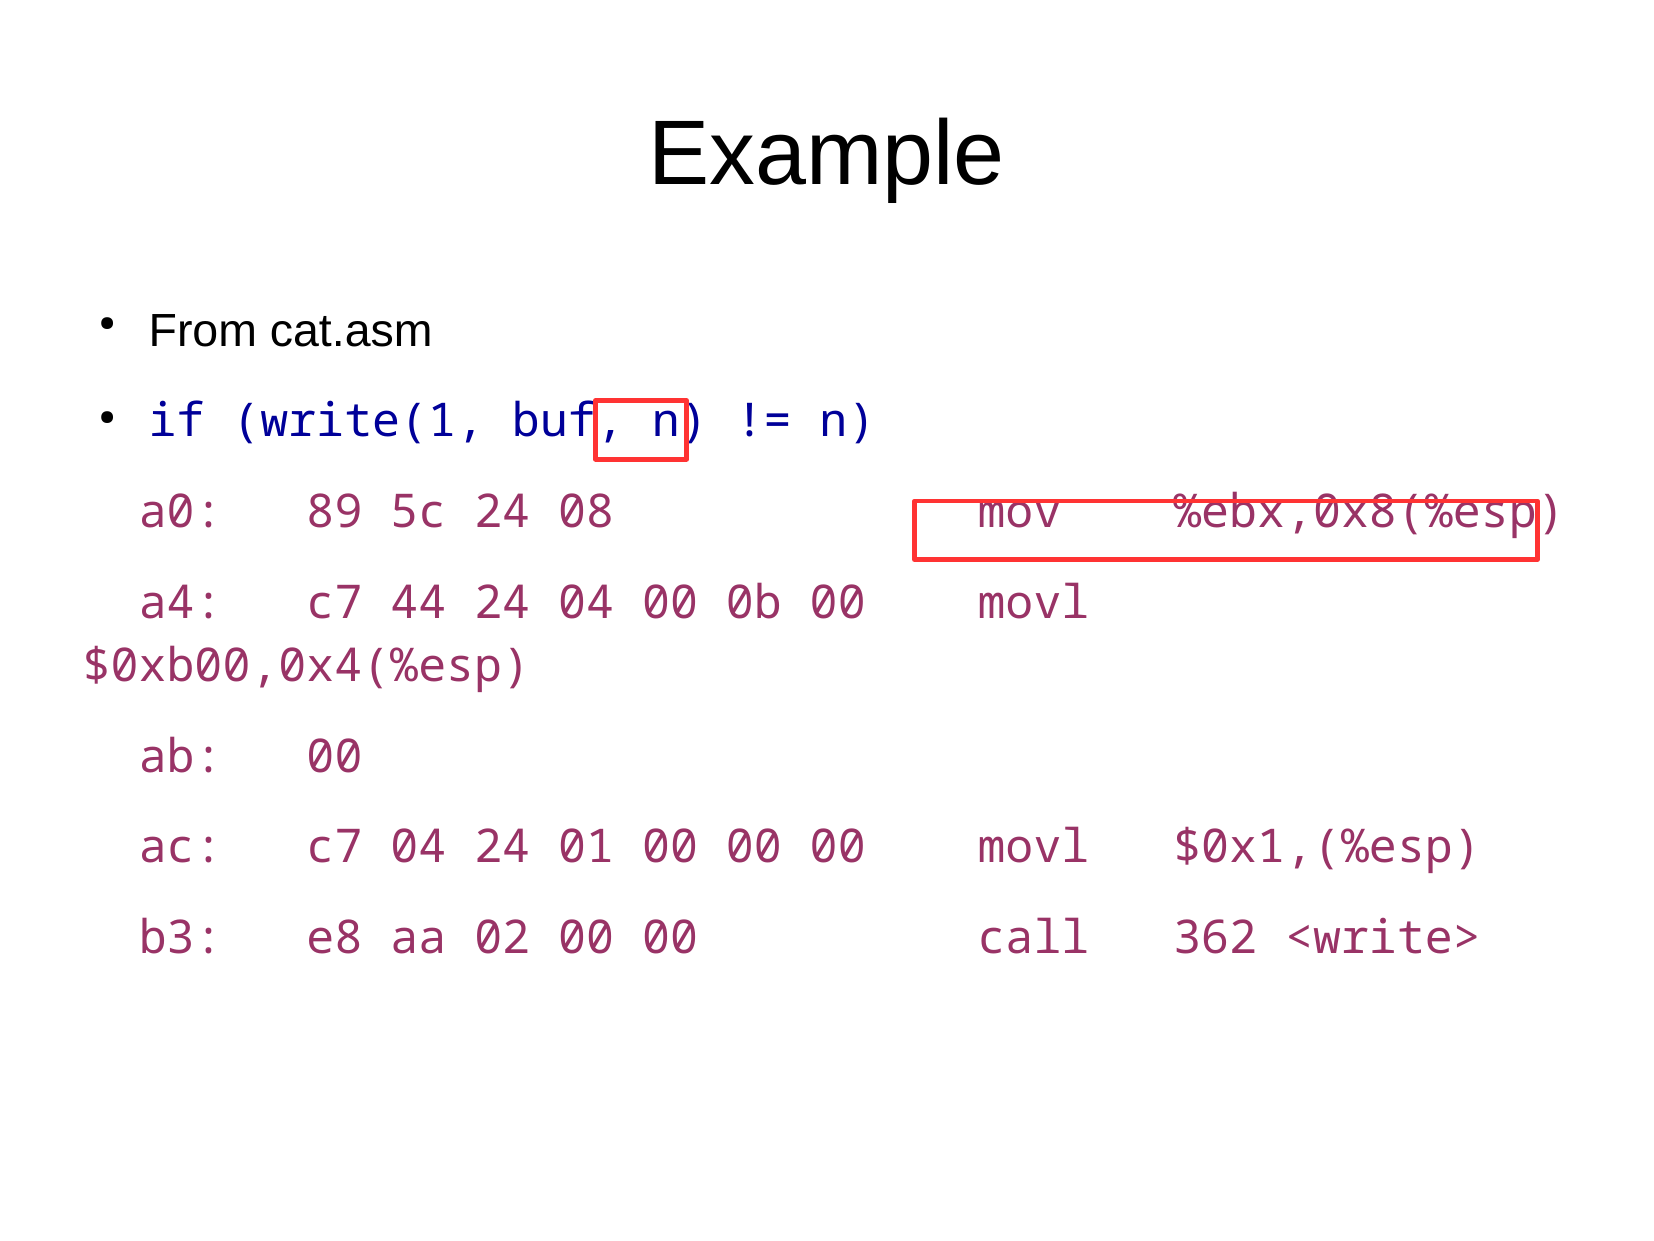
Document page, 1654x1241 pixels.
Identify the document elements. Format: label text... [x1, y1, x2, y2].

list From cat.asm if (write(1, buf, n) != n) a0: 89 5c 24 08 mov %ebx,0x8(%esp) a4: c7 44 24 04 00 0b 00 movl $0xb00,0x4(%esp) ab: 00 ac: c7 04 24 01 00 00 00 movl $0x1,(%esp) b3: e8 aa 02 00 00 call 362 <write> [82, 290, 1571, 1010]
title Example [82, 49, 1571, 257]
